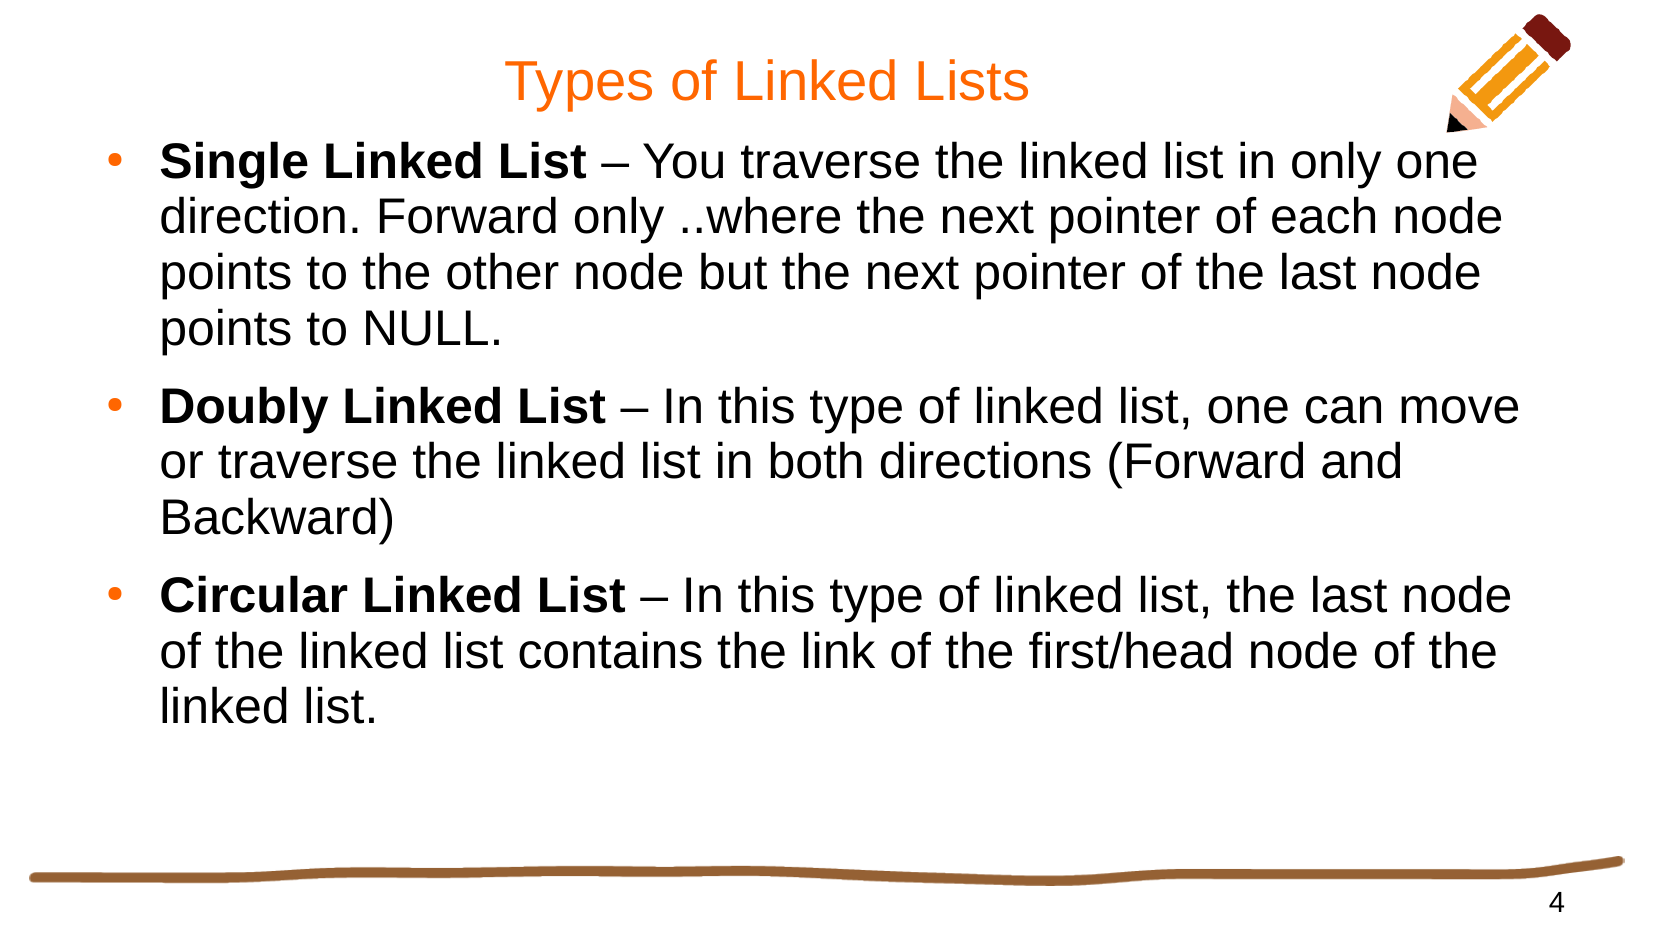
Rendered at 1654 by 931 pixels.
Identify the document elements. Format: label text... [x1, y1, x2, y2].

picture [29, 856, 1625, 886]
title Types of Linked Lists [88, 29, 1447, 132]
list Single Linked List – You traverse the linked list in only one direction. Forward only ..where the next pointer of each node points to the other node but the next pointer of the last node points to NULL. Doubly Linked List – In this type of linked list, one can move or traverse the linked list in both directions (Forward and Backward) Circular Linked List – In this type of linked list, the last node of the linked list contains the link of the first/head node of the linked list. [88, 132, 1538, 857]
picture [1446, 14, 1571, 133]
